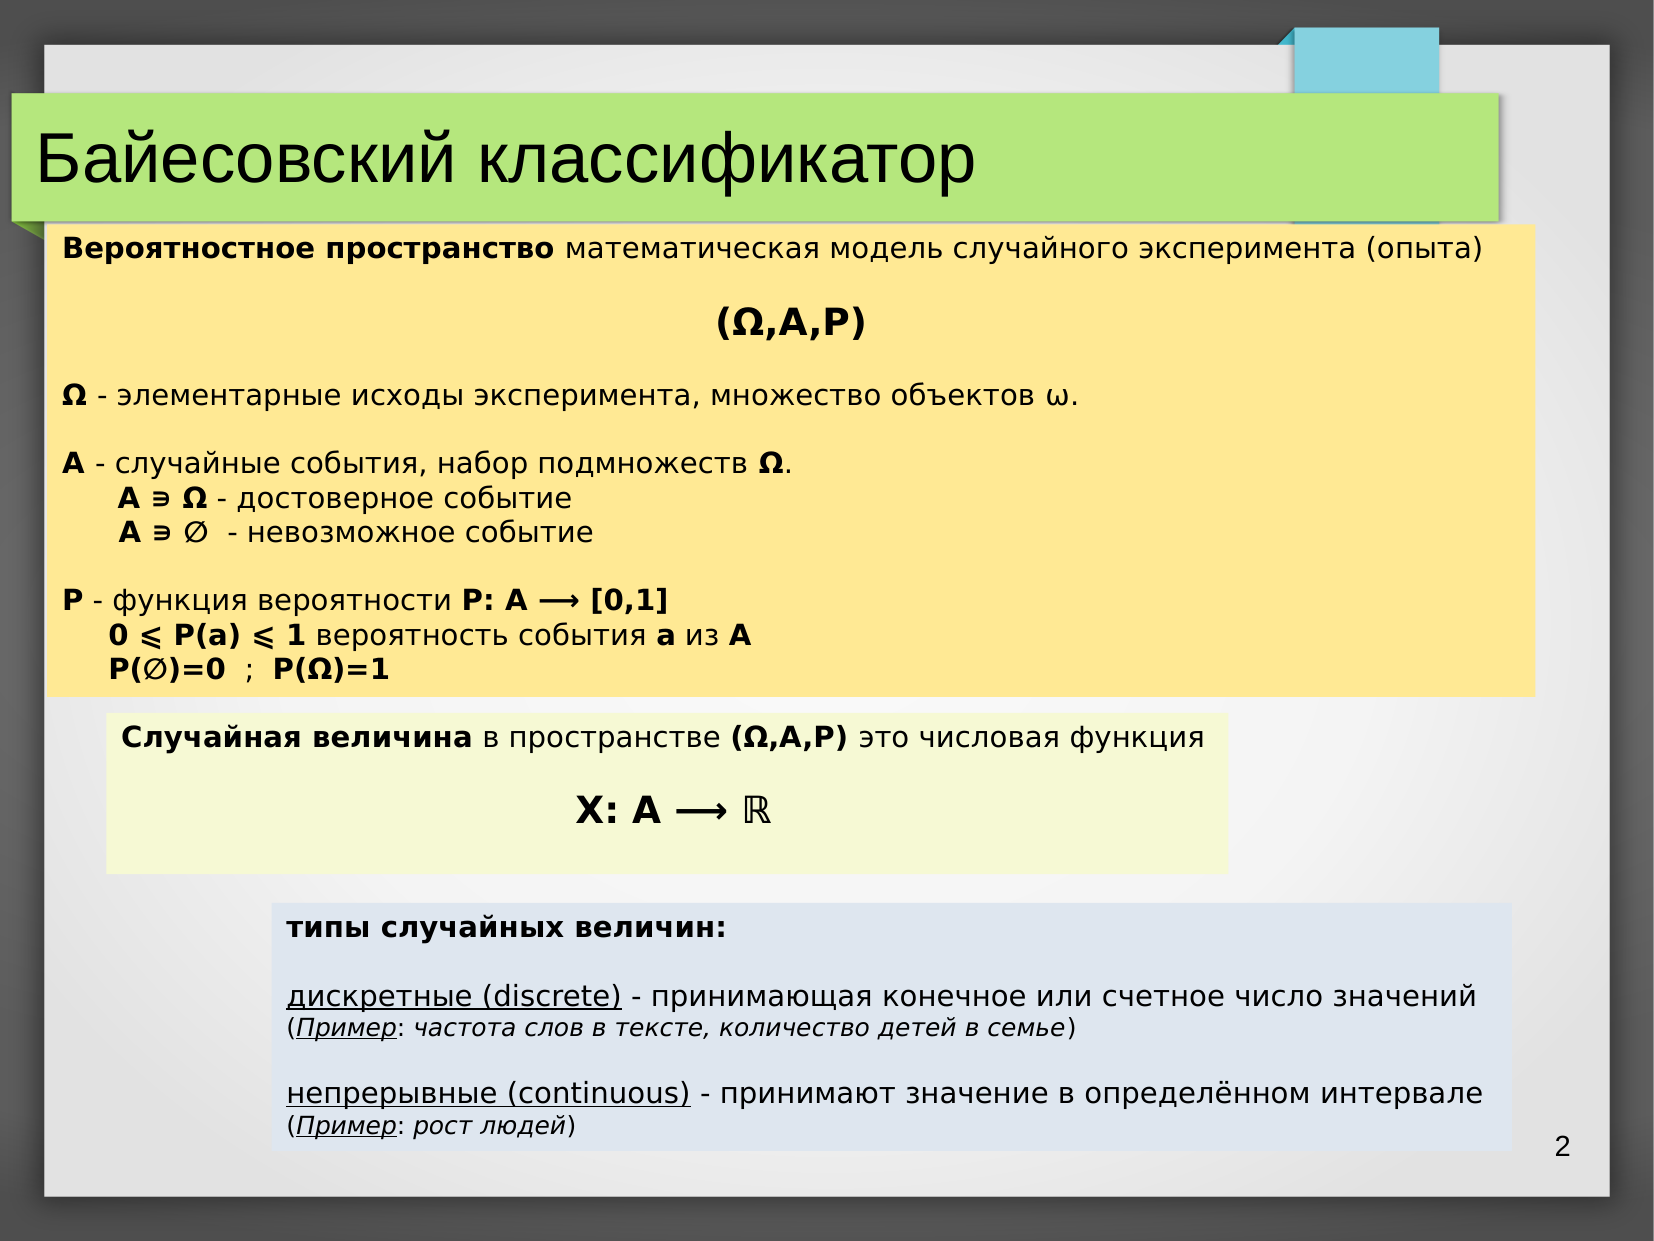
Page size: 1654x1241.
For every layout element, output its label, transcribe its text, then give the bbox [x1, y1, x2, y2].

text_box Случайная величина в пространстве (Ω,A,P) это числовая функция X: A ⟶ ℝ [106, 712, 1229, 875]
picture [0, 0, 1654, 1241]
title Байесовский классификатор [35, 118, 1489, 199]
text_box Вероятностное пространство математическая модель случайного эксперимента (опыта) (Ω,A,P) Ω - элементарные исходы эксперимента, множество объектов ω. A - случайные события, набор подмножеств Ω. A ∍ Ω - достоверное событие A ∍ ∅ - невозможное событие P - функция вероятности P: A ⟶ [0,1] 0 ⩽ P(a) ⩽ 1 вероятность события a из A P(∅)=0 ; P(Ω)=1 [47, 224, 1536, 697]
text_box типы случайных величин: дискретные (discrete) - принимающая конечное или счетное число значений (Пример: частота слов в тексте, количество детей в семье) непрерывные (continuous) - принимают значение в определённом интервале (Пример: рост людей) [271, 902, 1512, 1151]
